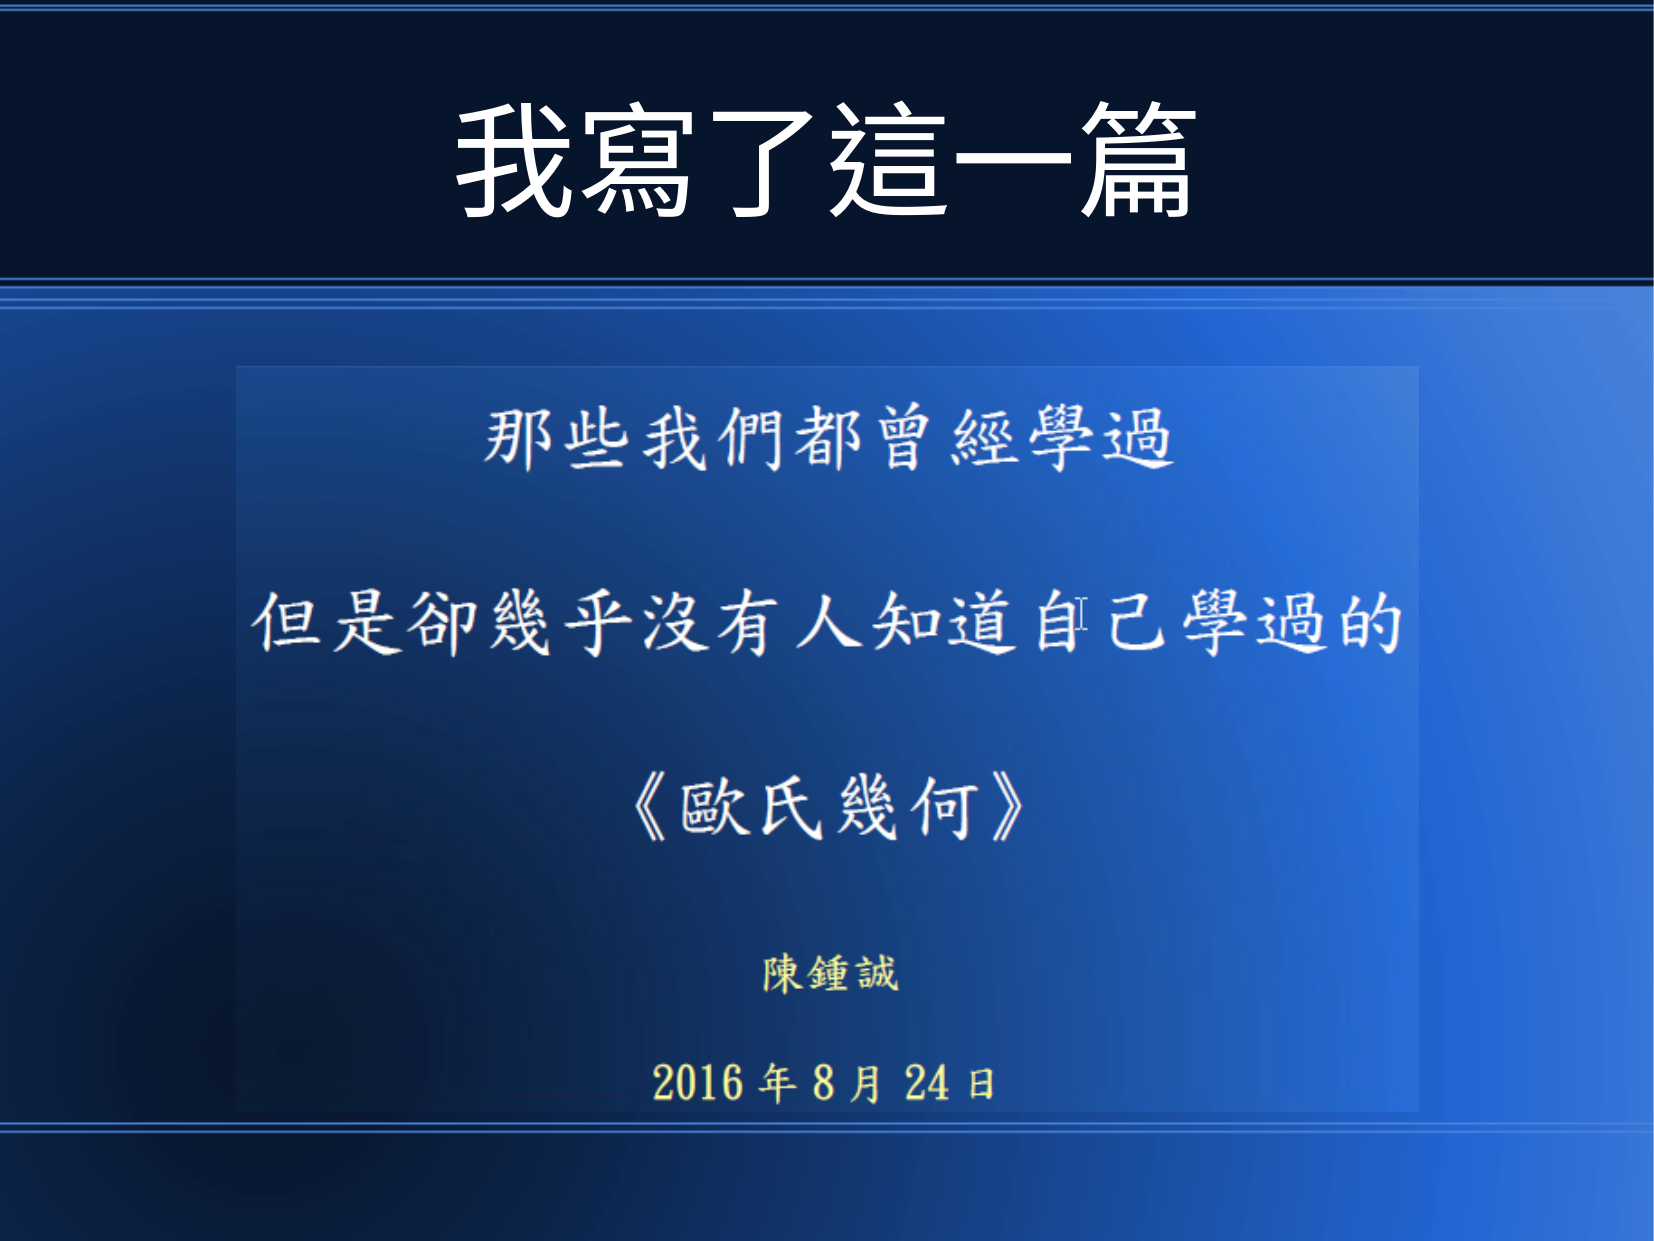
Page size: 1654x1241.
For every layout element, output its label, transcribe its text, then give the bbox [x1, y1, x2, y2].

title 我寫了這一篇 [82, 49, 1571, 257]
picture [0, 0, 1654, 1241]
